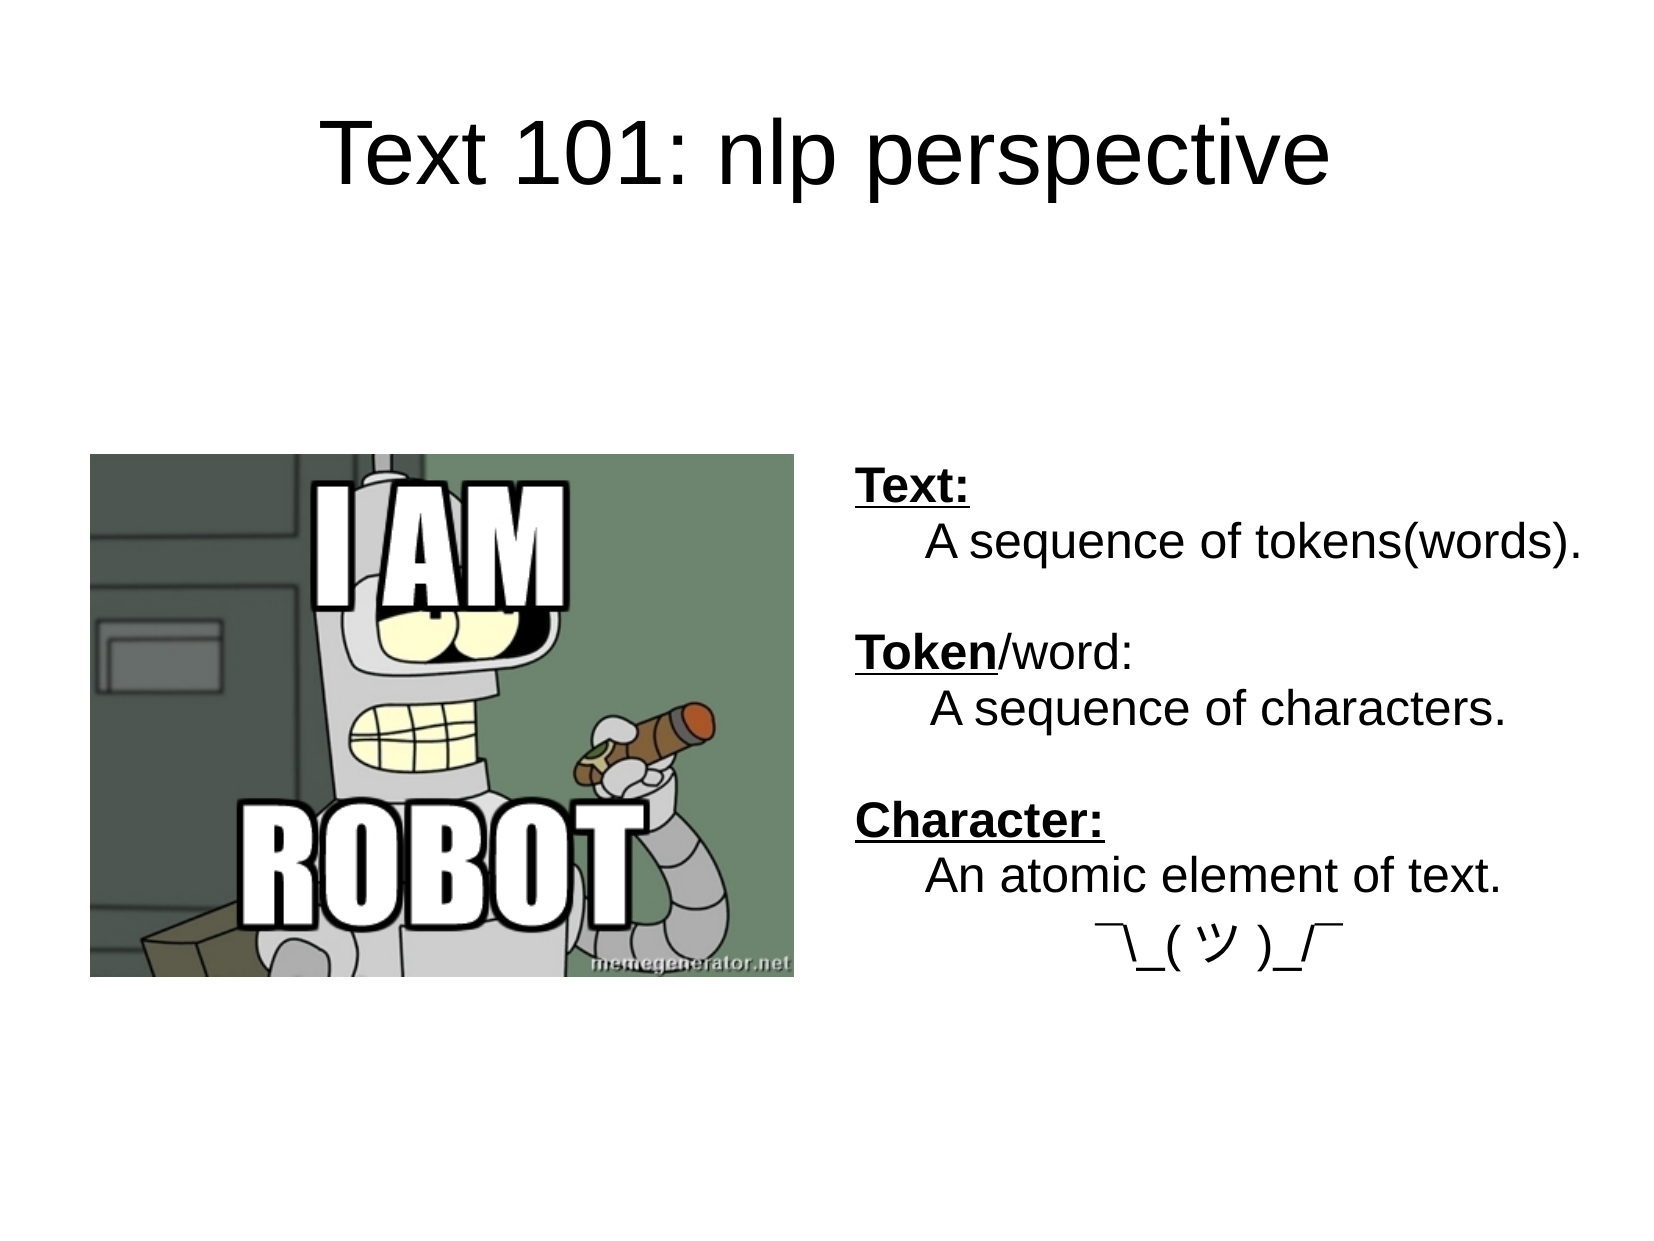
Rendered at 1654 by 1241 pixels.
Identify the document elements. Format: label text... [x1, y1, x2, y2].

text_box Text: A sequence of tokens(words). Token/word: A sequence of characters. Character: An atomic element of text. ¯\_(ツ)_/¯ [840, 450, 1621, 1156]
title Text 101: nlp perspective [82, 49, 1571, 257]
picture [90, 454, 794, 977]
